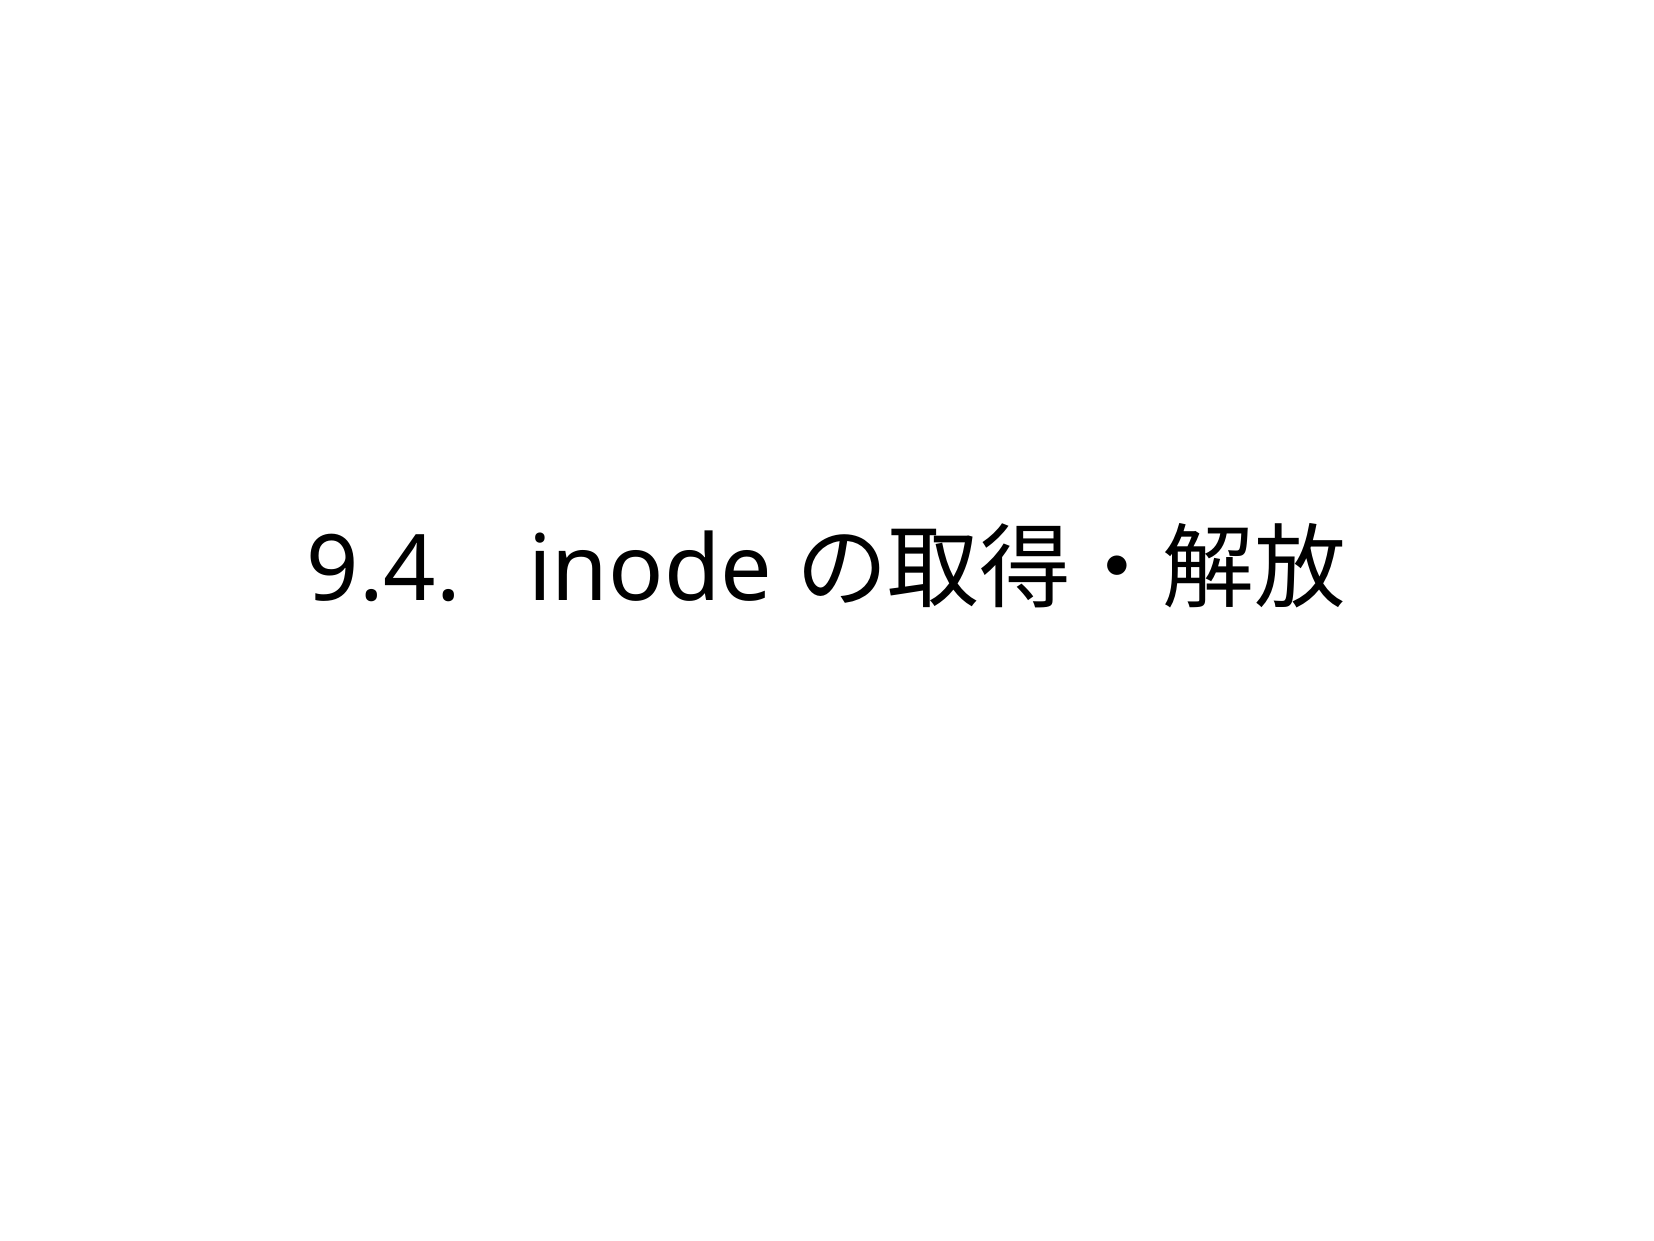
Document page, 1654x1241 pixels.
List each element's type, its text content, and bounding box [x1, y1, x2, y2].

title 9.4. inode の取得・解放 [82, 456, 1571, 664]
